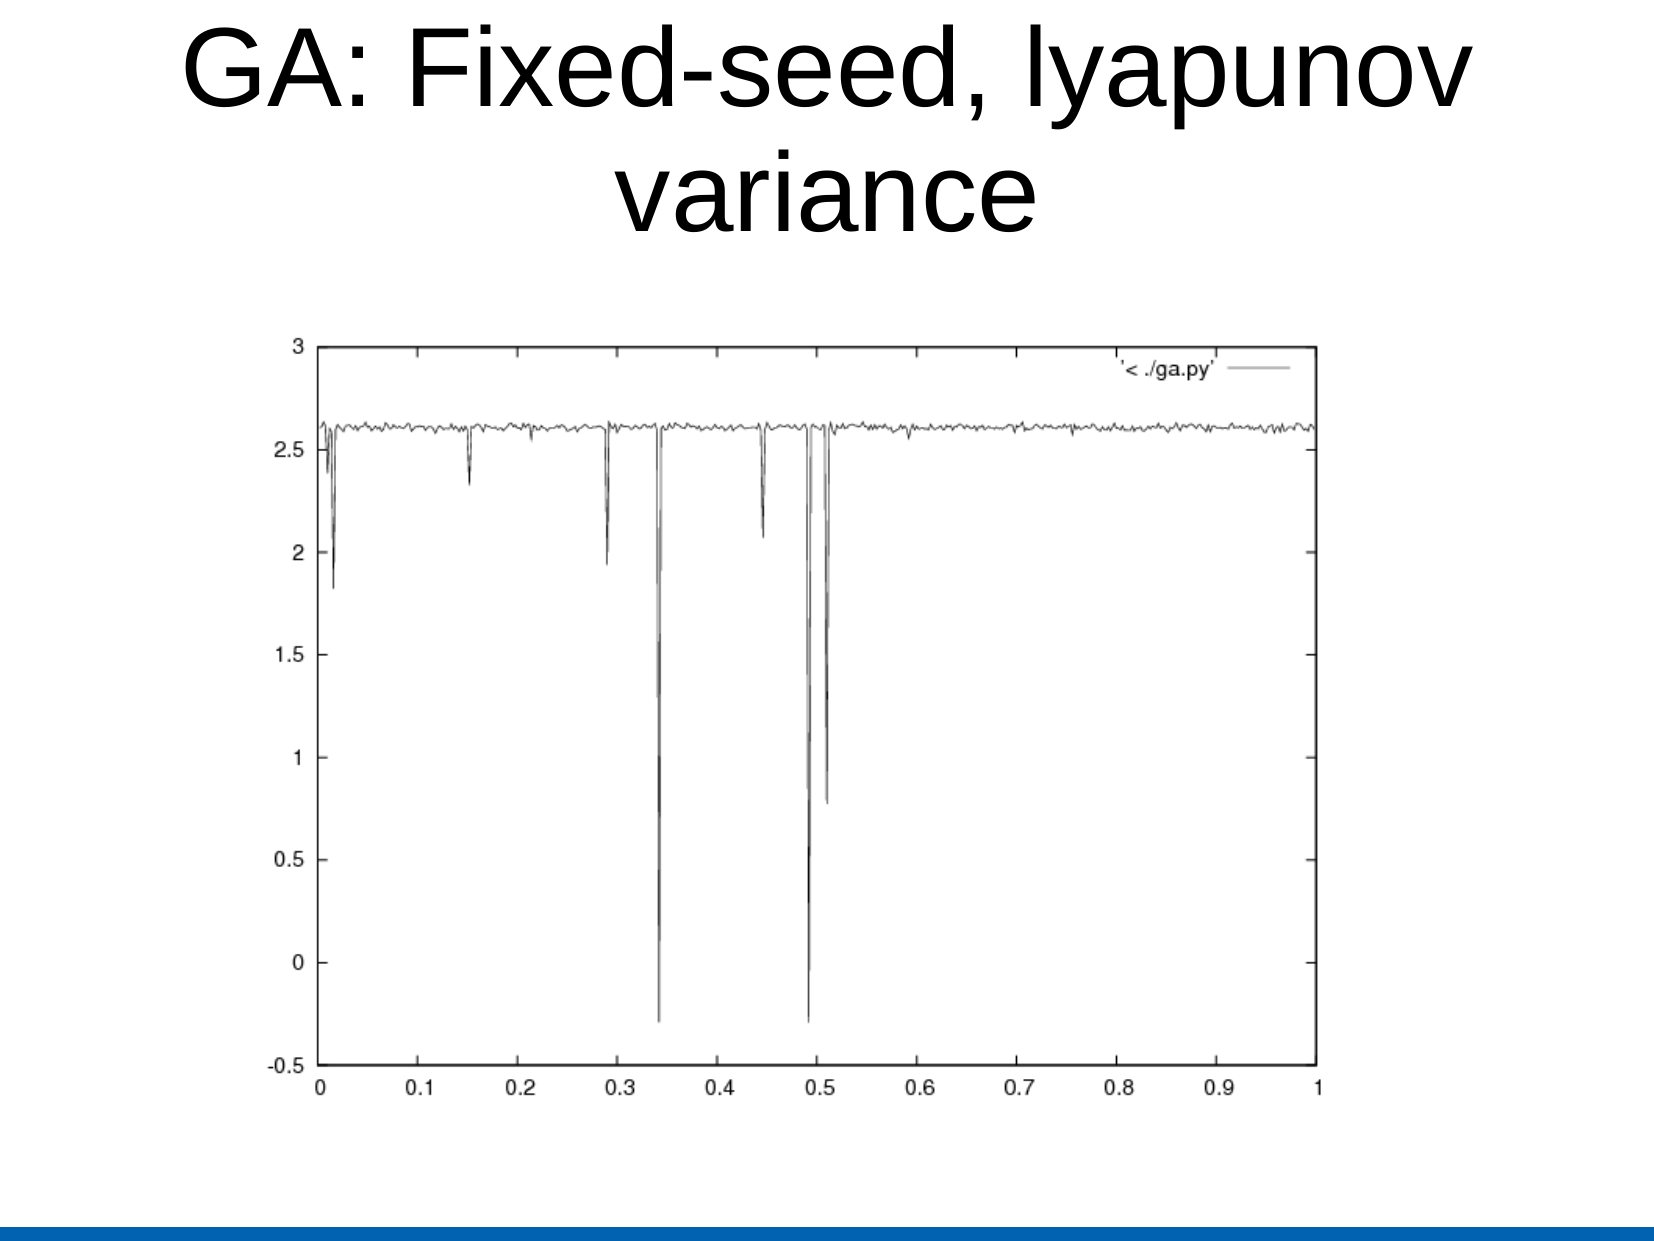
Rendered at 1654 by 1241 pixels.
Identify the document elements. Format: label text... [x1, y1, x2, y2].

title GA: Fixed-seed, lyapunov variance [121, 0, 1533, 270]
picture [150, 243, 1388, 1201]
